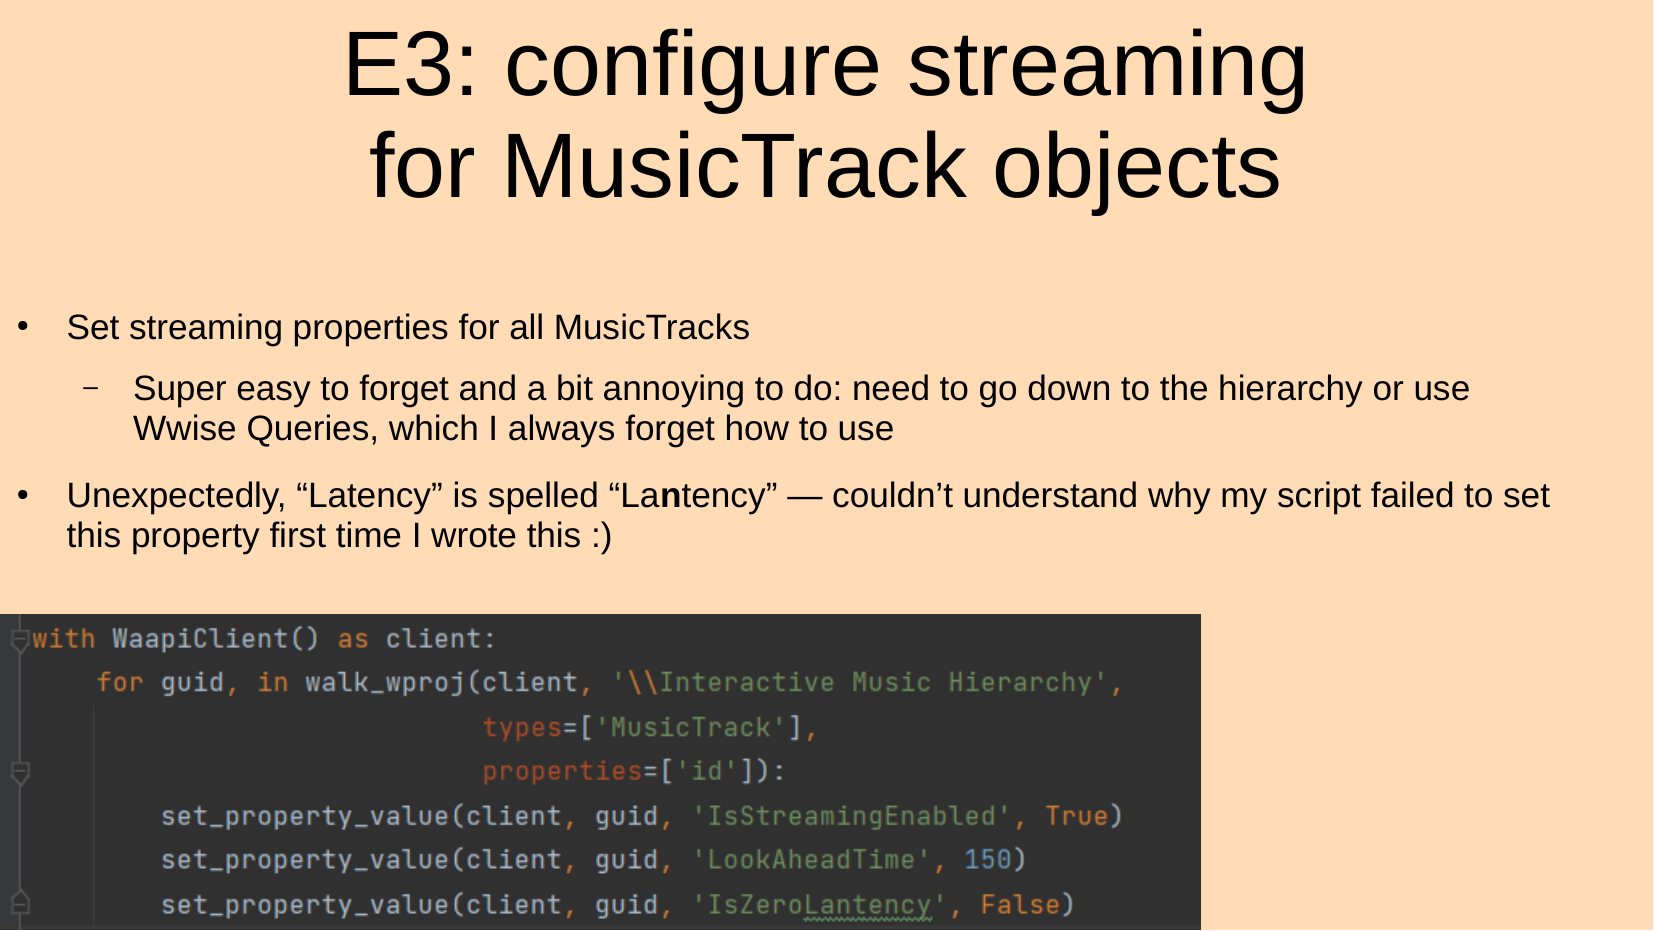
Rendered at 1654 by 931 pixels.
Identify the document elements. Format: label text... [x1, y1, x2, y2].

title E3: configure streaming for MusicTrack objects [82, 12, 1571, 218]
list Set streaming properties for all MusicTracks Super easy to forget and a bit annoying to do: need to go down to the hierarchy or use Wwise Queries, which I always forget how to use Unexpectedly, “Latency” is spelled “Lantency” — couldn’t understand why my script failed to set this property first time I wrote this :) [0, 240, 1576, 556]
picture [0, 614, 1201, 931]
